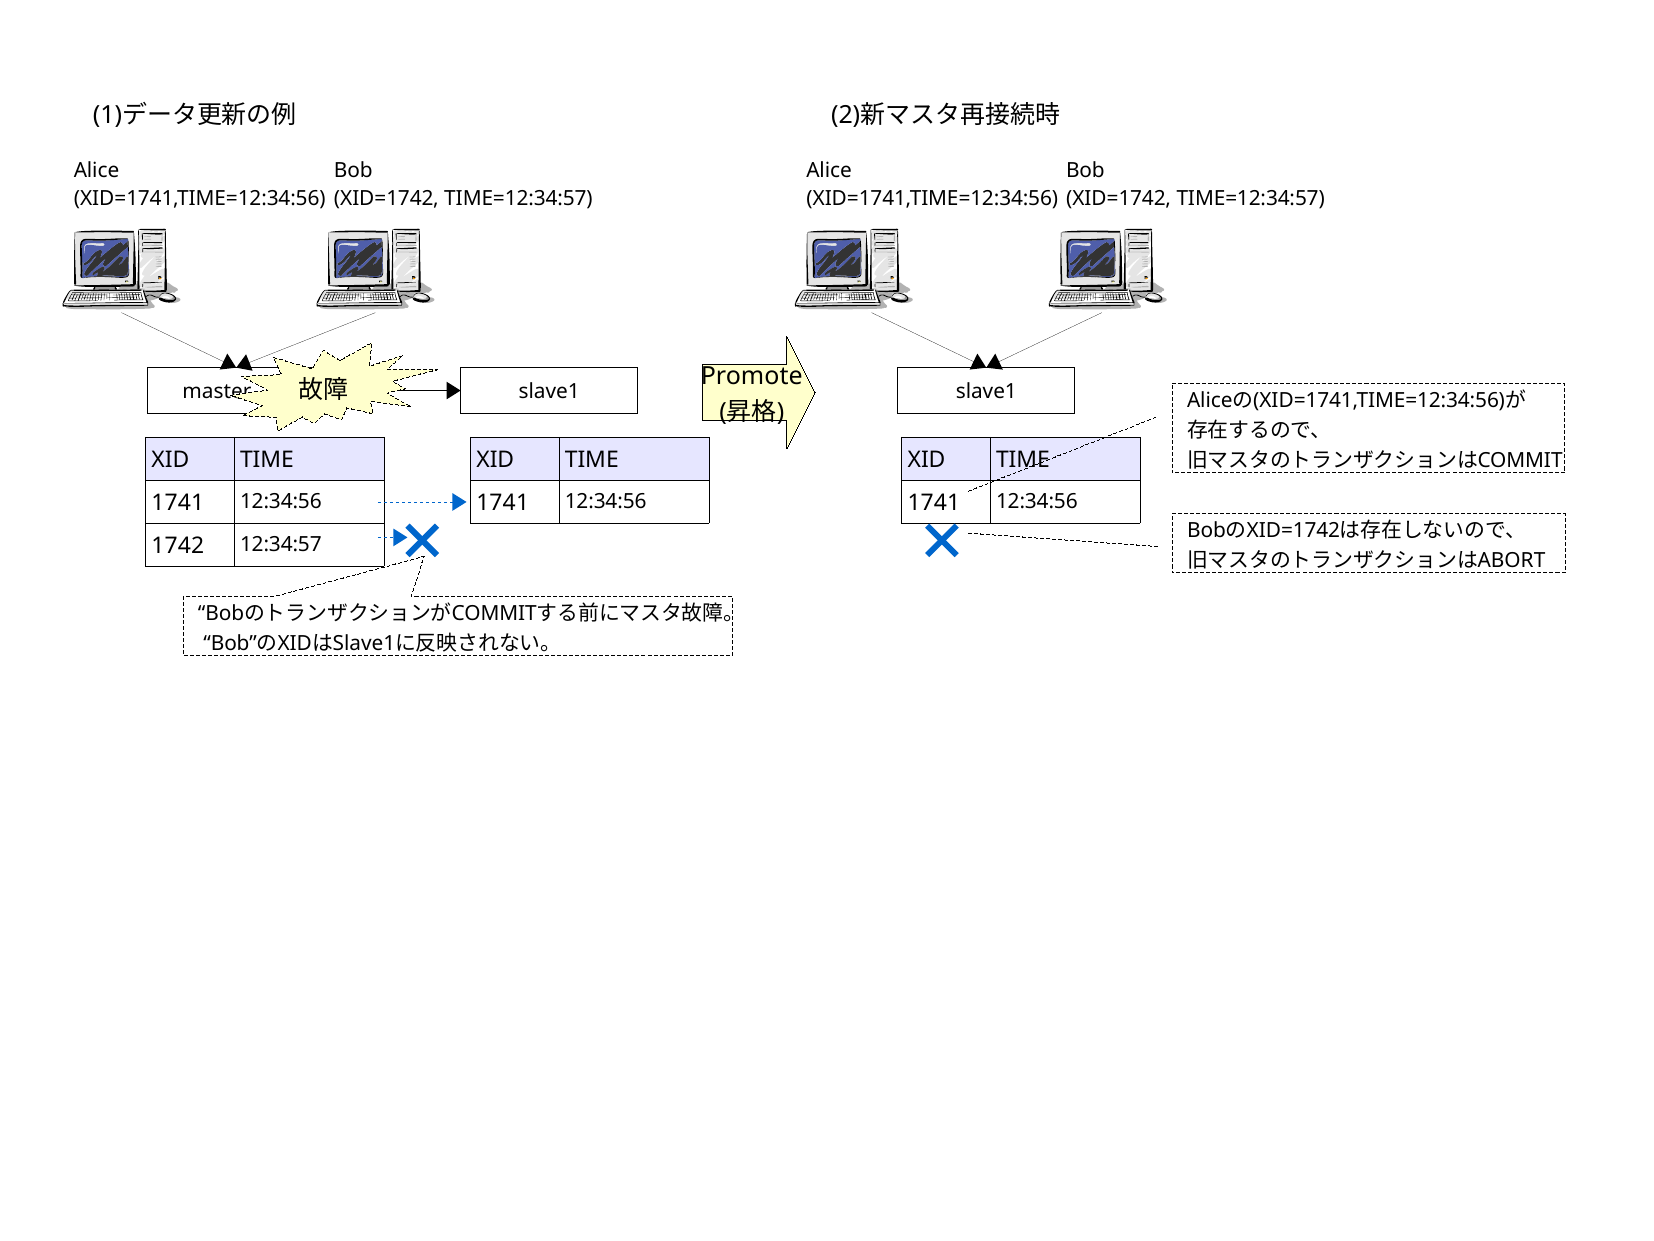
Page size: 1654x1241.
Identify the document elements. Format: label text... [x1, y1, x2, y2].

text_box Bob (XID=1742, TIME=12:34:57) [1051, 147, 1343, 219]
table_cell 1741 [146, 481, 234, 523]
text_box (1)データ更新の例 (2)新マスタ再接続時 [78, 86, 1083, 136]
text_box “BobのトランザクションがCOMMITする前にマスタ故障。 “Bob”のXIDはSlave1に反映されない。 [183, 556, 733, 656]
text_box 故障 [230, 342, 438, 432]
text_box master [147, 367, 280, 414]
text_box Alice (XID=1741,TIME=12:34:56) [791, 147, 1051, 219]
table_header TIME [991, 438, 1100, 480]
table_header TIME [560, 438, 709, 480]
text_box Aliceの(XID=1741,TIME=12:34:56)が 存在するので、 旧マスタのトランザクションはCOMMIT [1172, 384, 1565, 473]
table_header TIME [235, 438, 384, 480]
picture [59, 225, 184, 313]
table_header XID [471, 438, 559, 480]
table_header XID [902, 438, 990, 480]
table_cell 1741 [471, 481, 559, 523]
text_box BobのXID=1742は存在しないので、 旧マスタのトランザクションはABORT [1172, 514, 1565, 573]
table_cell 1741 [902, 481, 990, 523]
text_box slave1 [897, 367, 1075, 414]
text_box slave1 [460, 367, 638, 414]
picture [791, 225, 916, 313]
text_box Promote (昇格) [702, 336, 816, 449]
picture [1045, 225, 1170, 313]
text_box Bob (XID=1742, TIME=12:34:57) [318, 147, 611, 219]
text_box Alice (XID=1741,TIME=12:34:56) [59, 147, 318, 219]
table_cell 1742 [146, 524, 234, 566]
table_cell 12:34:57 [235, 524, 384, 566]
table_header XID [146, 438, 234, 480]
table_cell 12:34:56 [560, 481, 709, 523]
table_cell 12:34:56 [235, 481, 384, 523]
table_cell 12:34:56 [991, 481, 1140, 523]
picture [313, 225, 438, 313]
table_header TIME [1000, 438, 1140, 480]
